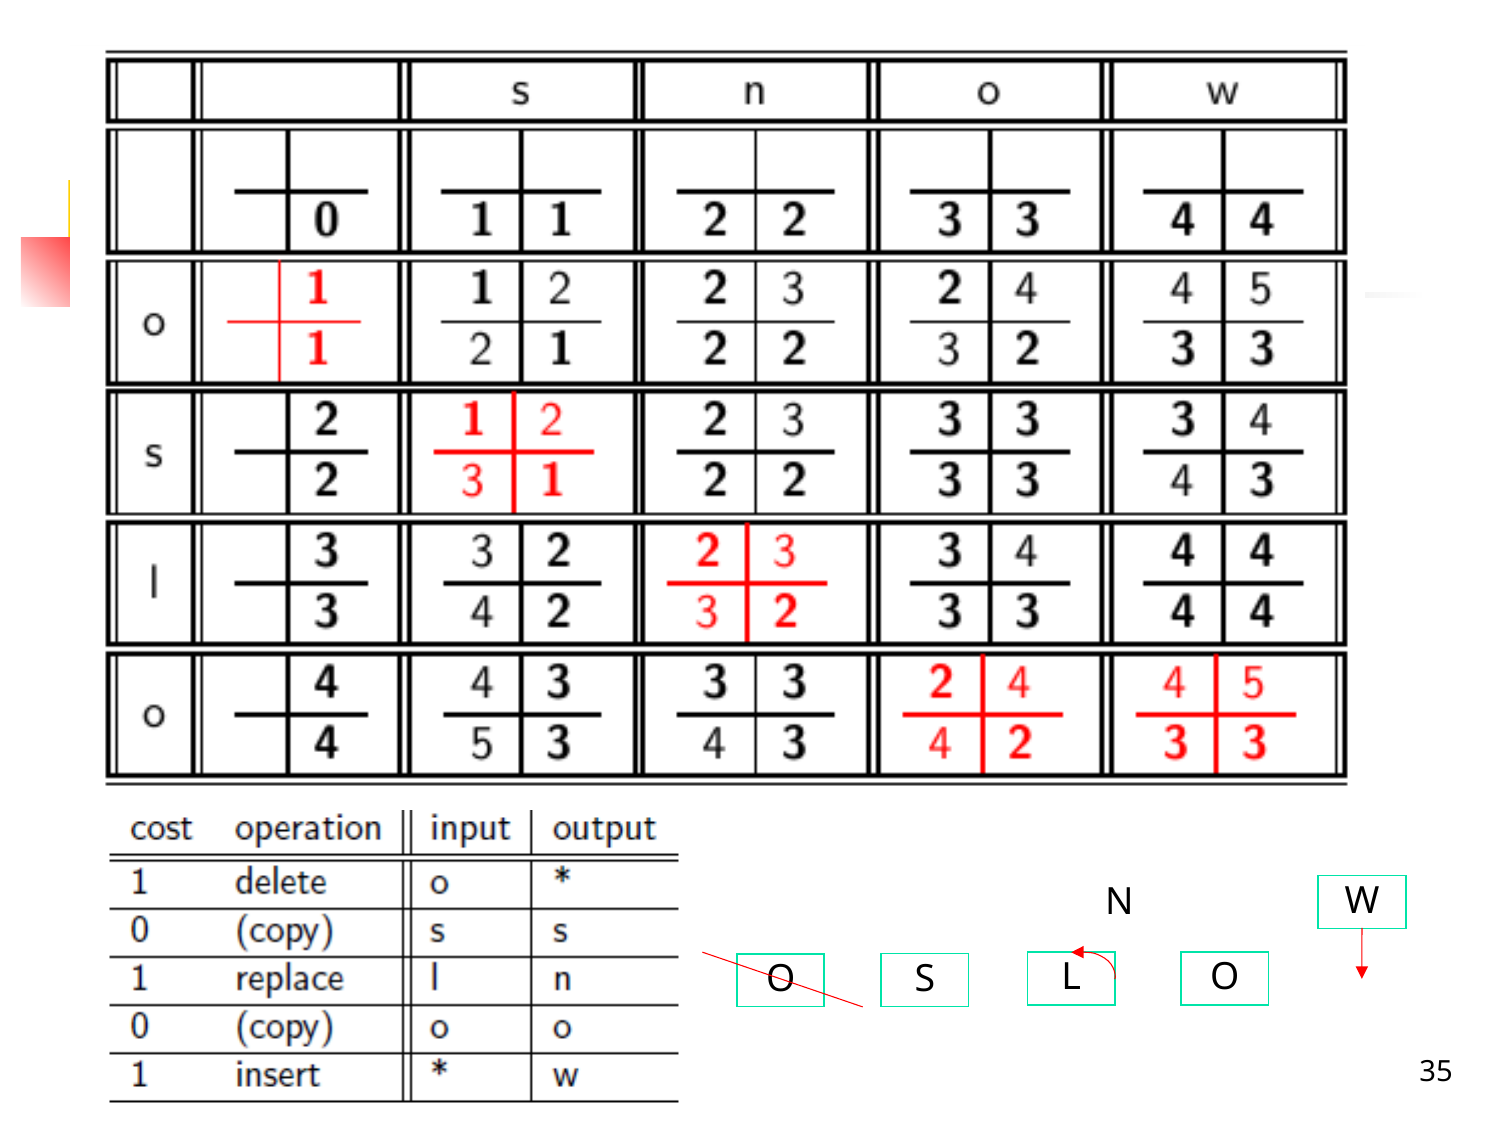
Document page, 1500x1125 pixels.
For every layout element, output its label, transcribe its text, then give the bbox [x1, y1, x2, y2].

text_box <number> [1155, 1024, 1468, 1100]
text_box O [736, 953, 825, 993]
text_box O [1181, 952, 1269, 1006]
text_box S [881, 953, 969, 1007]
text_box W [1318, 875, 1406, 929]
text_box L [1091, 952, 1115, 971]
text_box O [772, 967, 789, 980]
text_box O [772, 977, 788, 988]
text_box O [736, 965, 825, 1007]
picture [70, 44, 1365, 803]
text_box N [1090, 869, 1170, 930]
picture [88, 810, 687, 1117]
text_box L [1027, 952, 1115, 1006]
